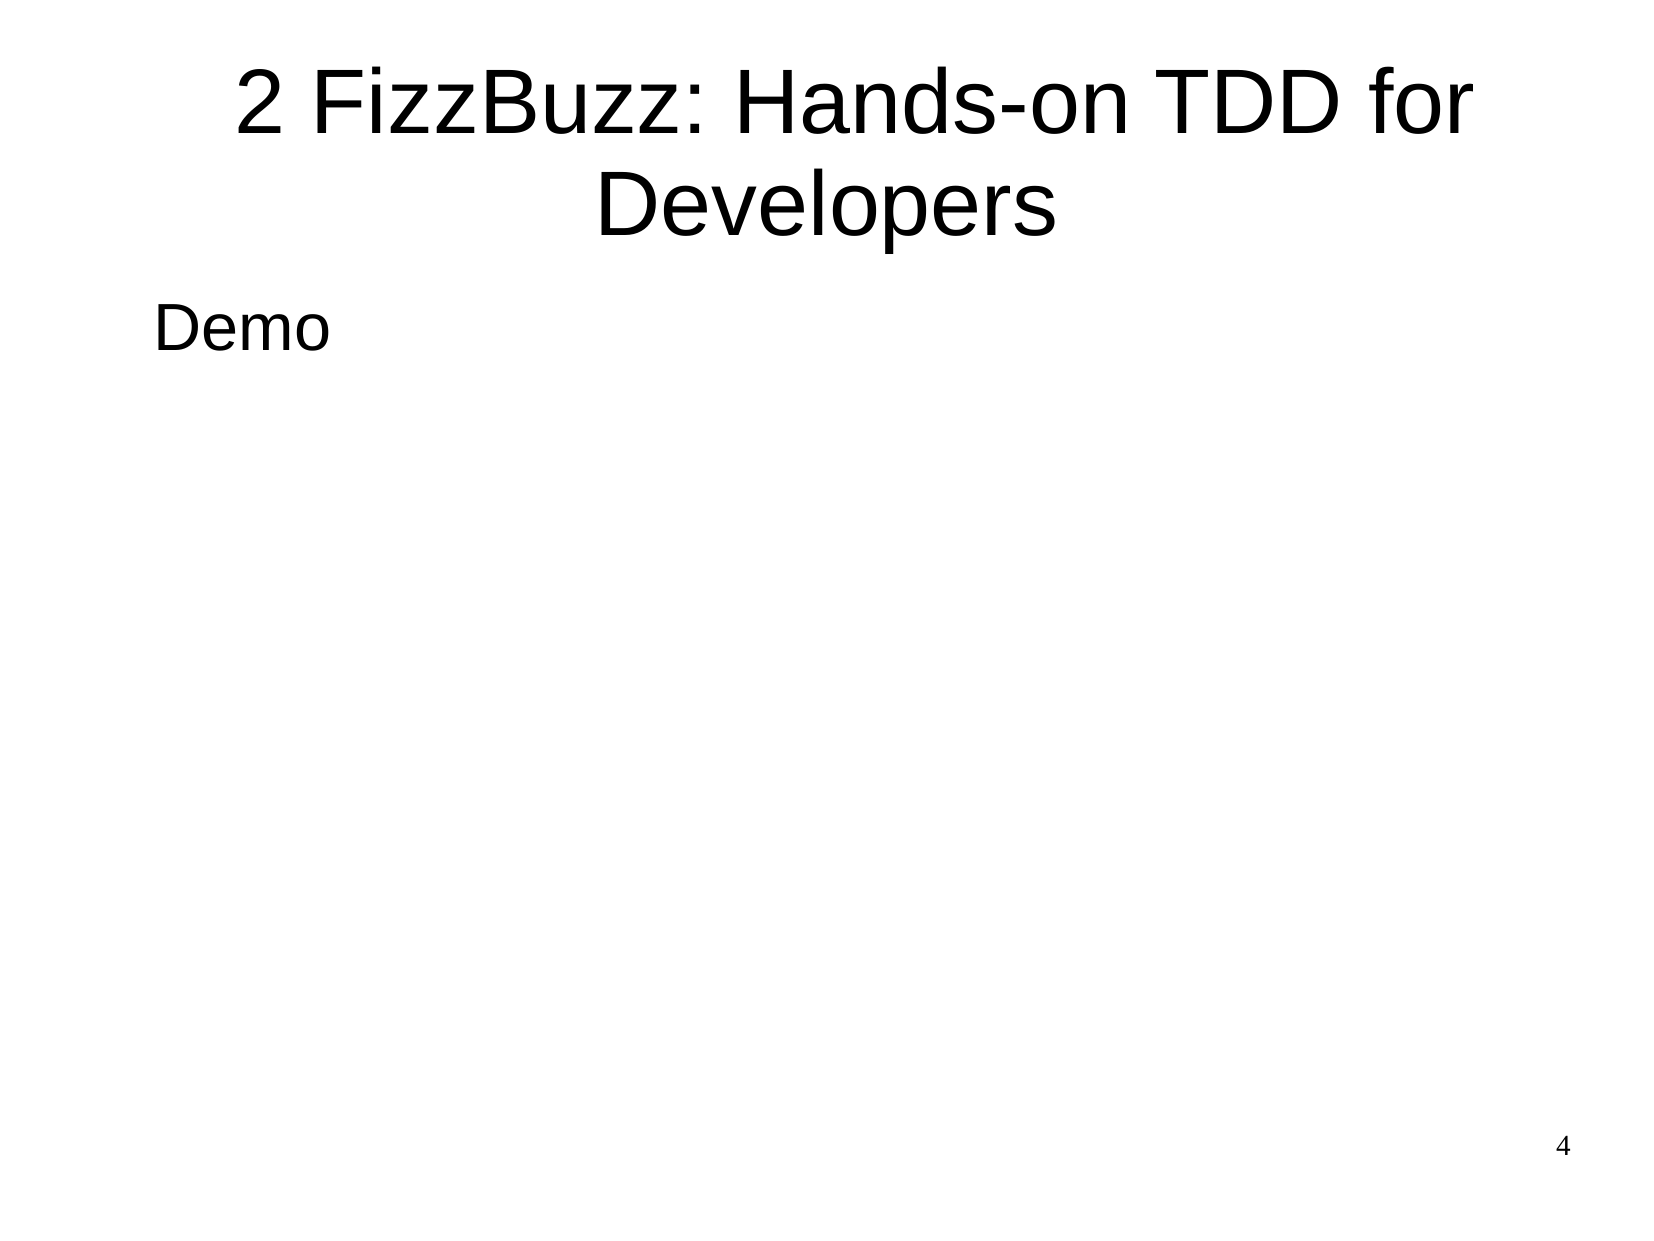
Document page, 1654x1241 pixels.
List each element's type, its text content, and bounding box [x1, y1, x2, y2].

list Demo [82, 290, 1571, 1010]
title 2 FizzBuzz: Hands-on TDD for Developers [82, 49, 1571, 257]
